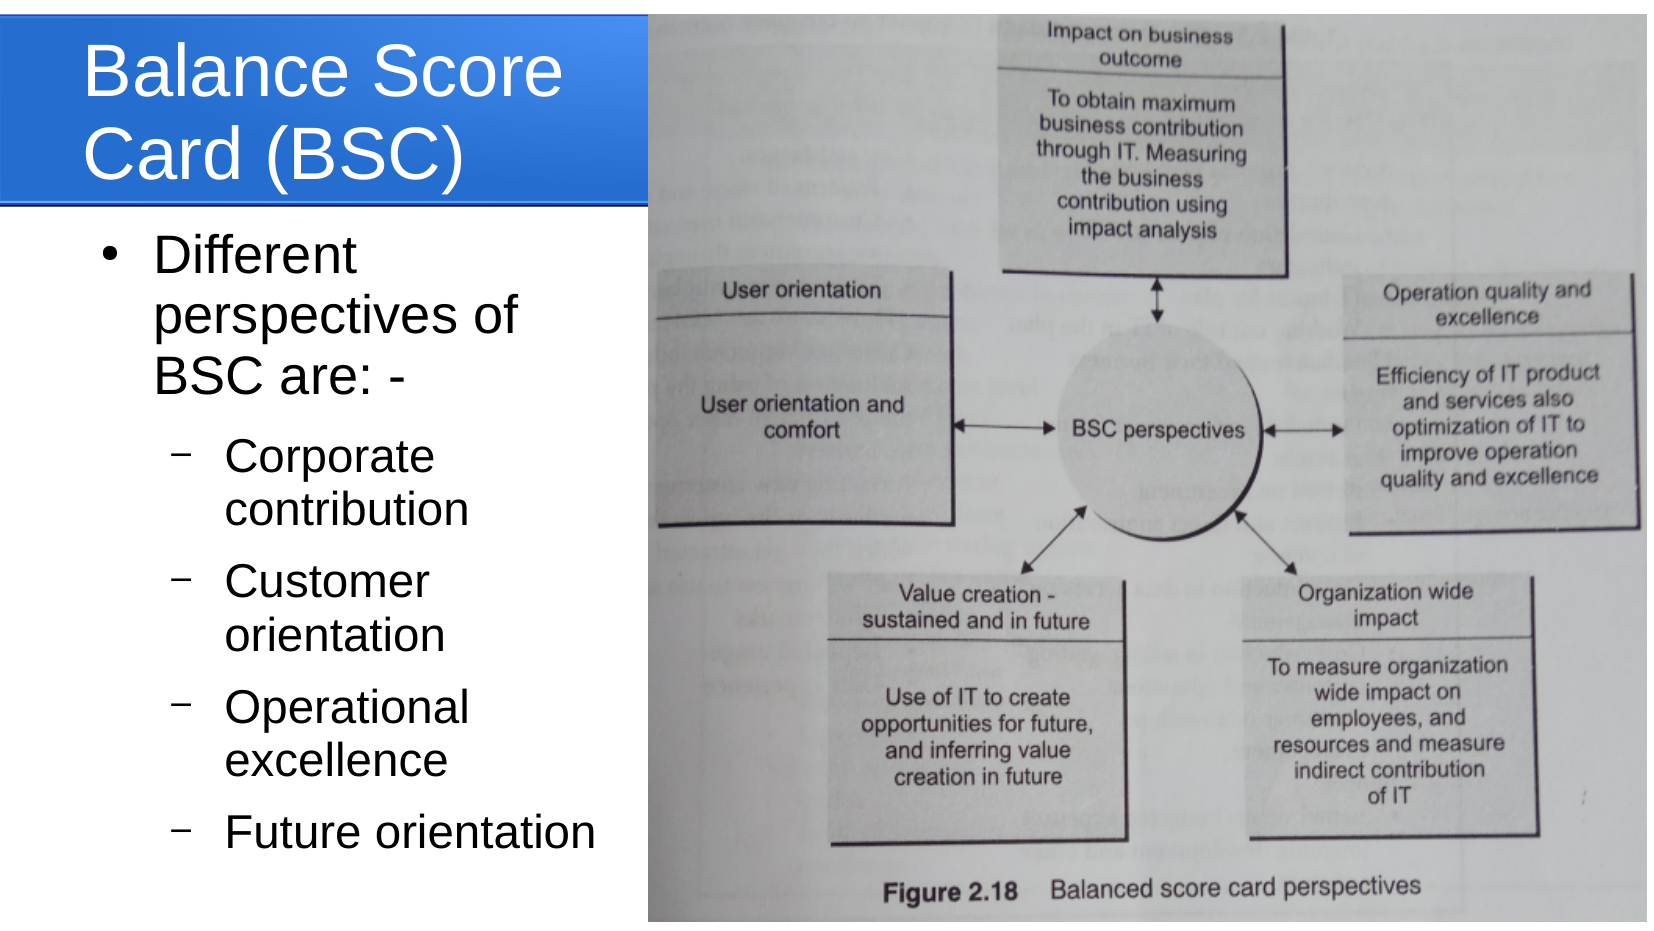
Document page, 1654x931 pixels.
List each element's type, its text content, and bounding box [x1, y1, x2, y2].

picture [648, 14, 1647, 922]
list Different perspectives of BSC are: - Corporate contribution Customer orientation Operational excellence Future orientation [82, 224, 631, 916]
title Balance Score Card (BSC) [82, 29, 631, 196]
